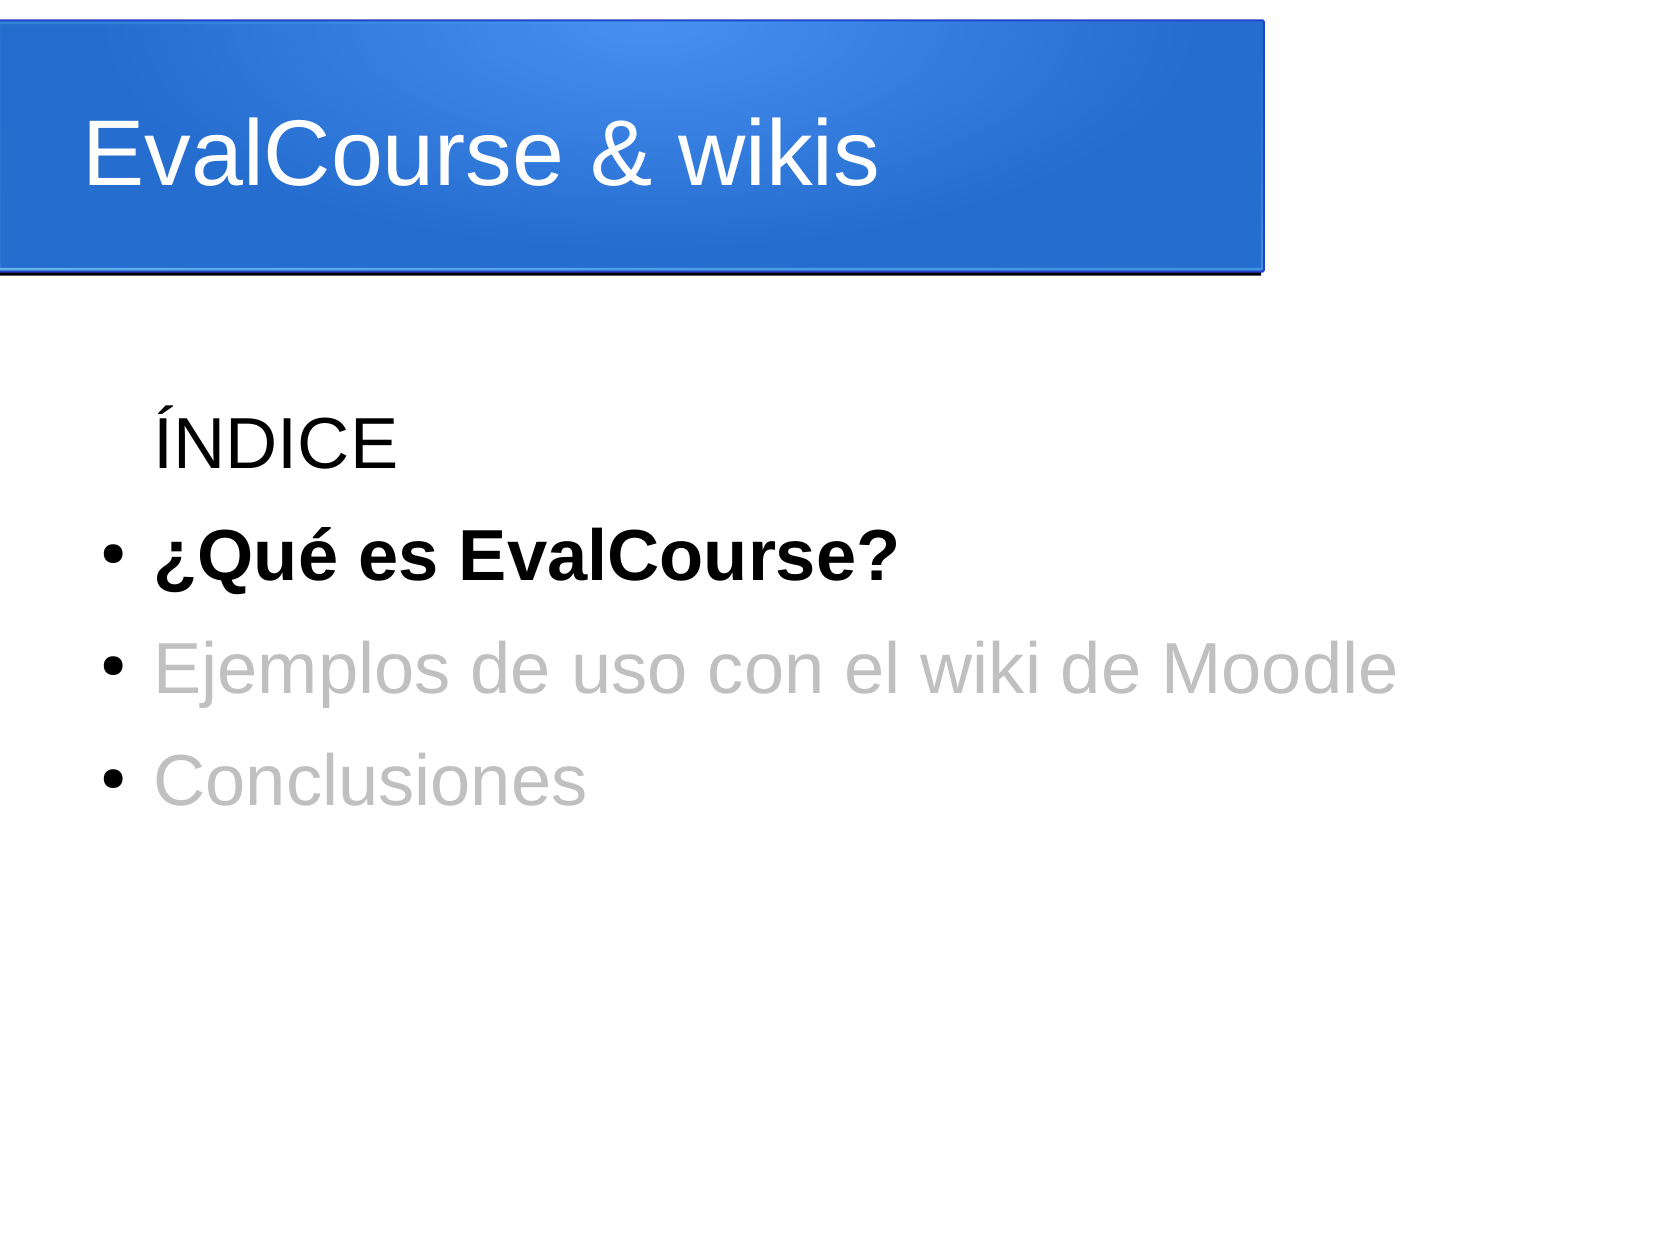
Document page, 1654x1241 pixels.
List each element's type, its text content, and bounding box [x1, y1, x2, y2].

list ÍNDICE ¿Qué es EvalCourse? Ejemplos de uso con el wiki de Moodle Conclusiones [82, 290, 1538, 1010]
title EvalCourse & wikis [82, 49, 1250, 257]
